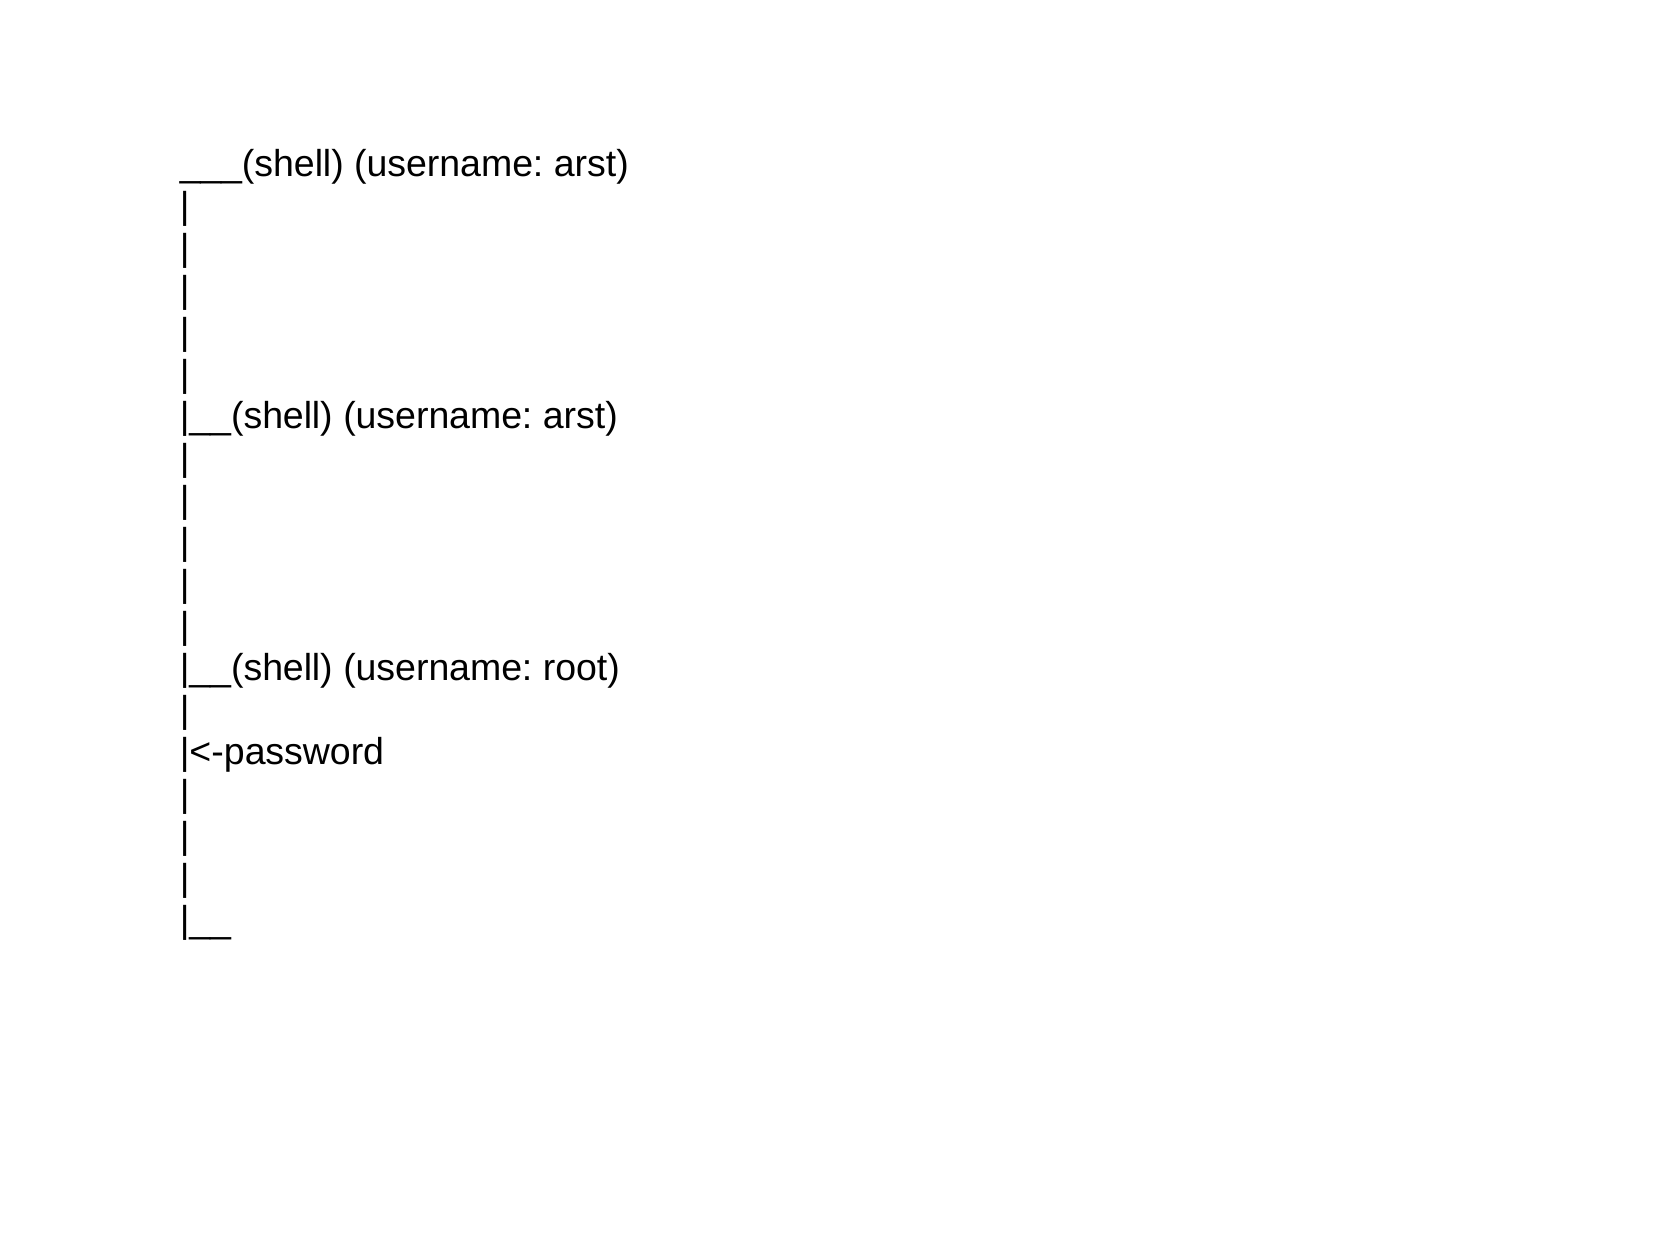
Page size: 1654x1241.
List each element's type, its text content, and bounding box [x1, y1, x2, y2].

text_box ___(shell) (username: arst) | | | | | |__(shell) (username: arst) | | | | | |__(shell) (username: root) | |<-password | | | |__ [165, 135, 1516, 948]
